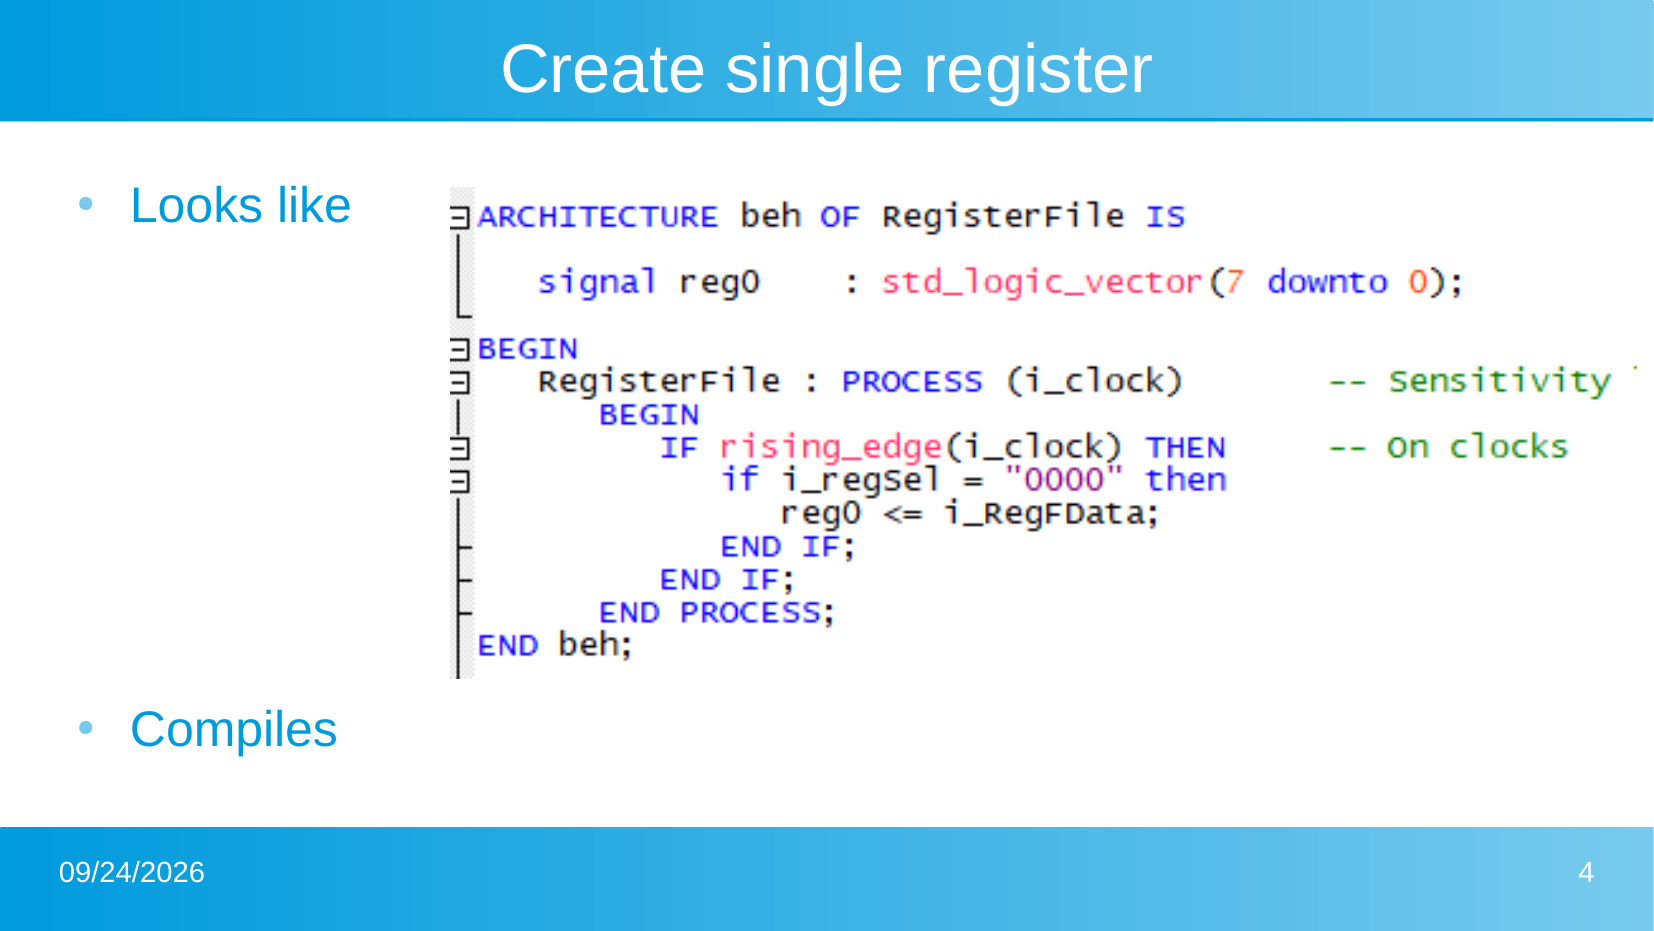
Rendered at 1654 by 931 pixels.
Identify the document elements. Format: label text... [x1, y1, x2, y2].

title Create single register [59, 29, 1595, 108]
picture [450, 187, 1637, 679]
list Looks like Compiles [59, 177, 488, 768]
